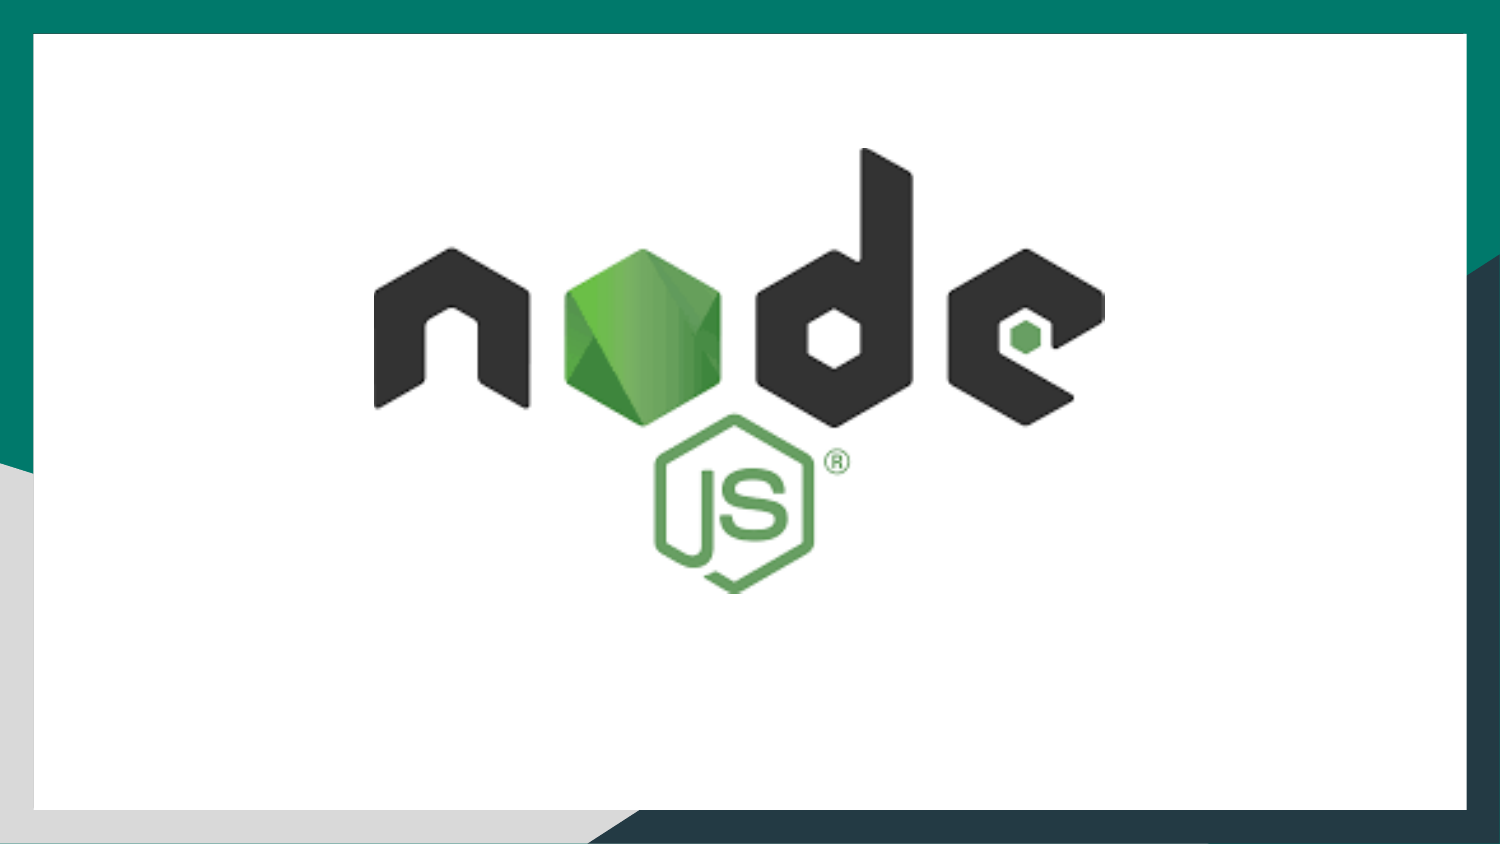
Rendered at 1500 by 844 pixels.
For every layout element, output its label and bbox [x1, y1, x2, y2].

picture [374, 148, 1105, 594]
